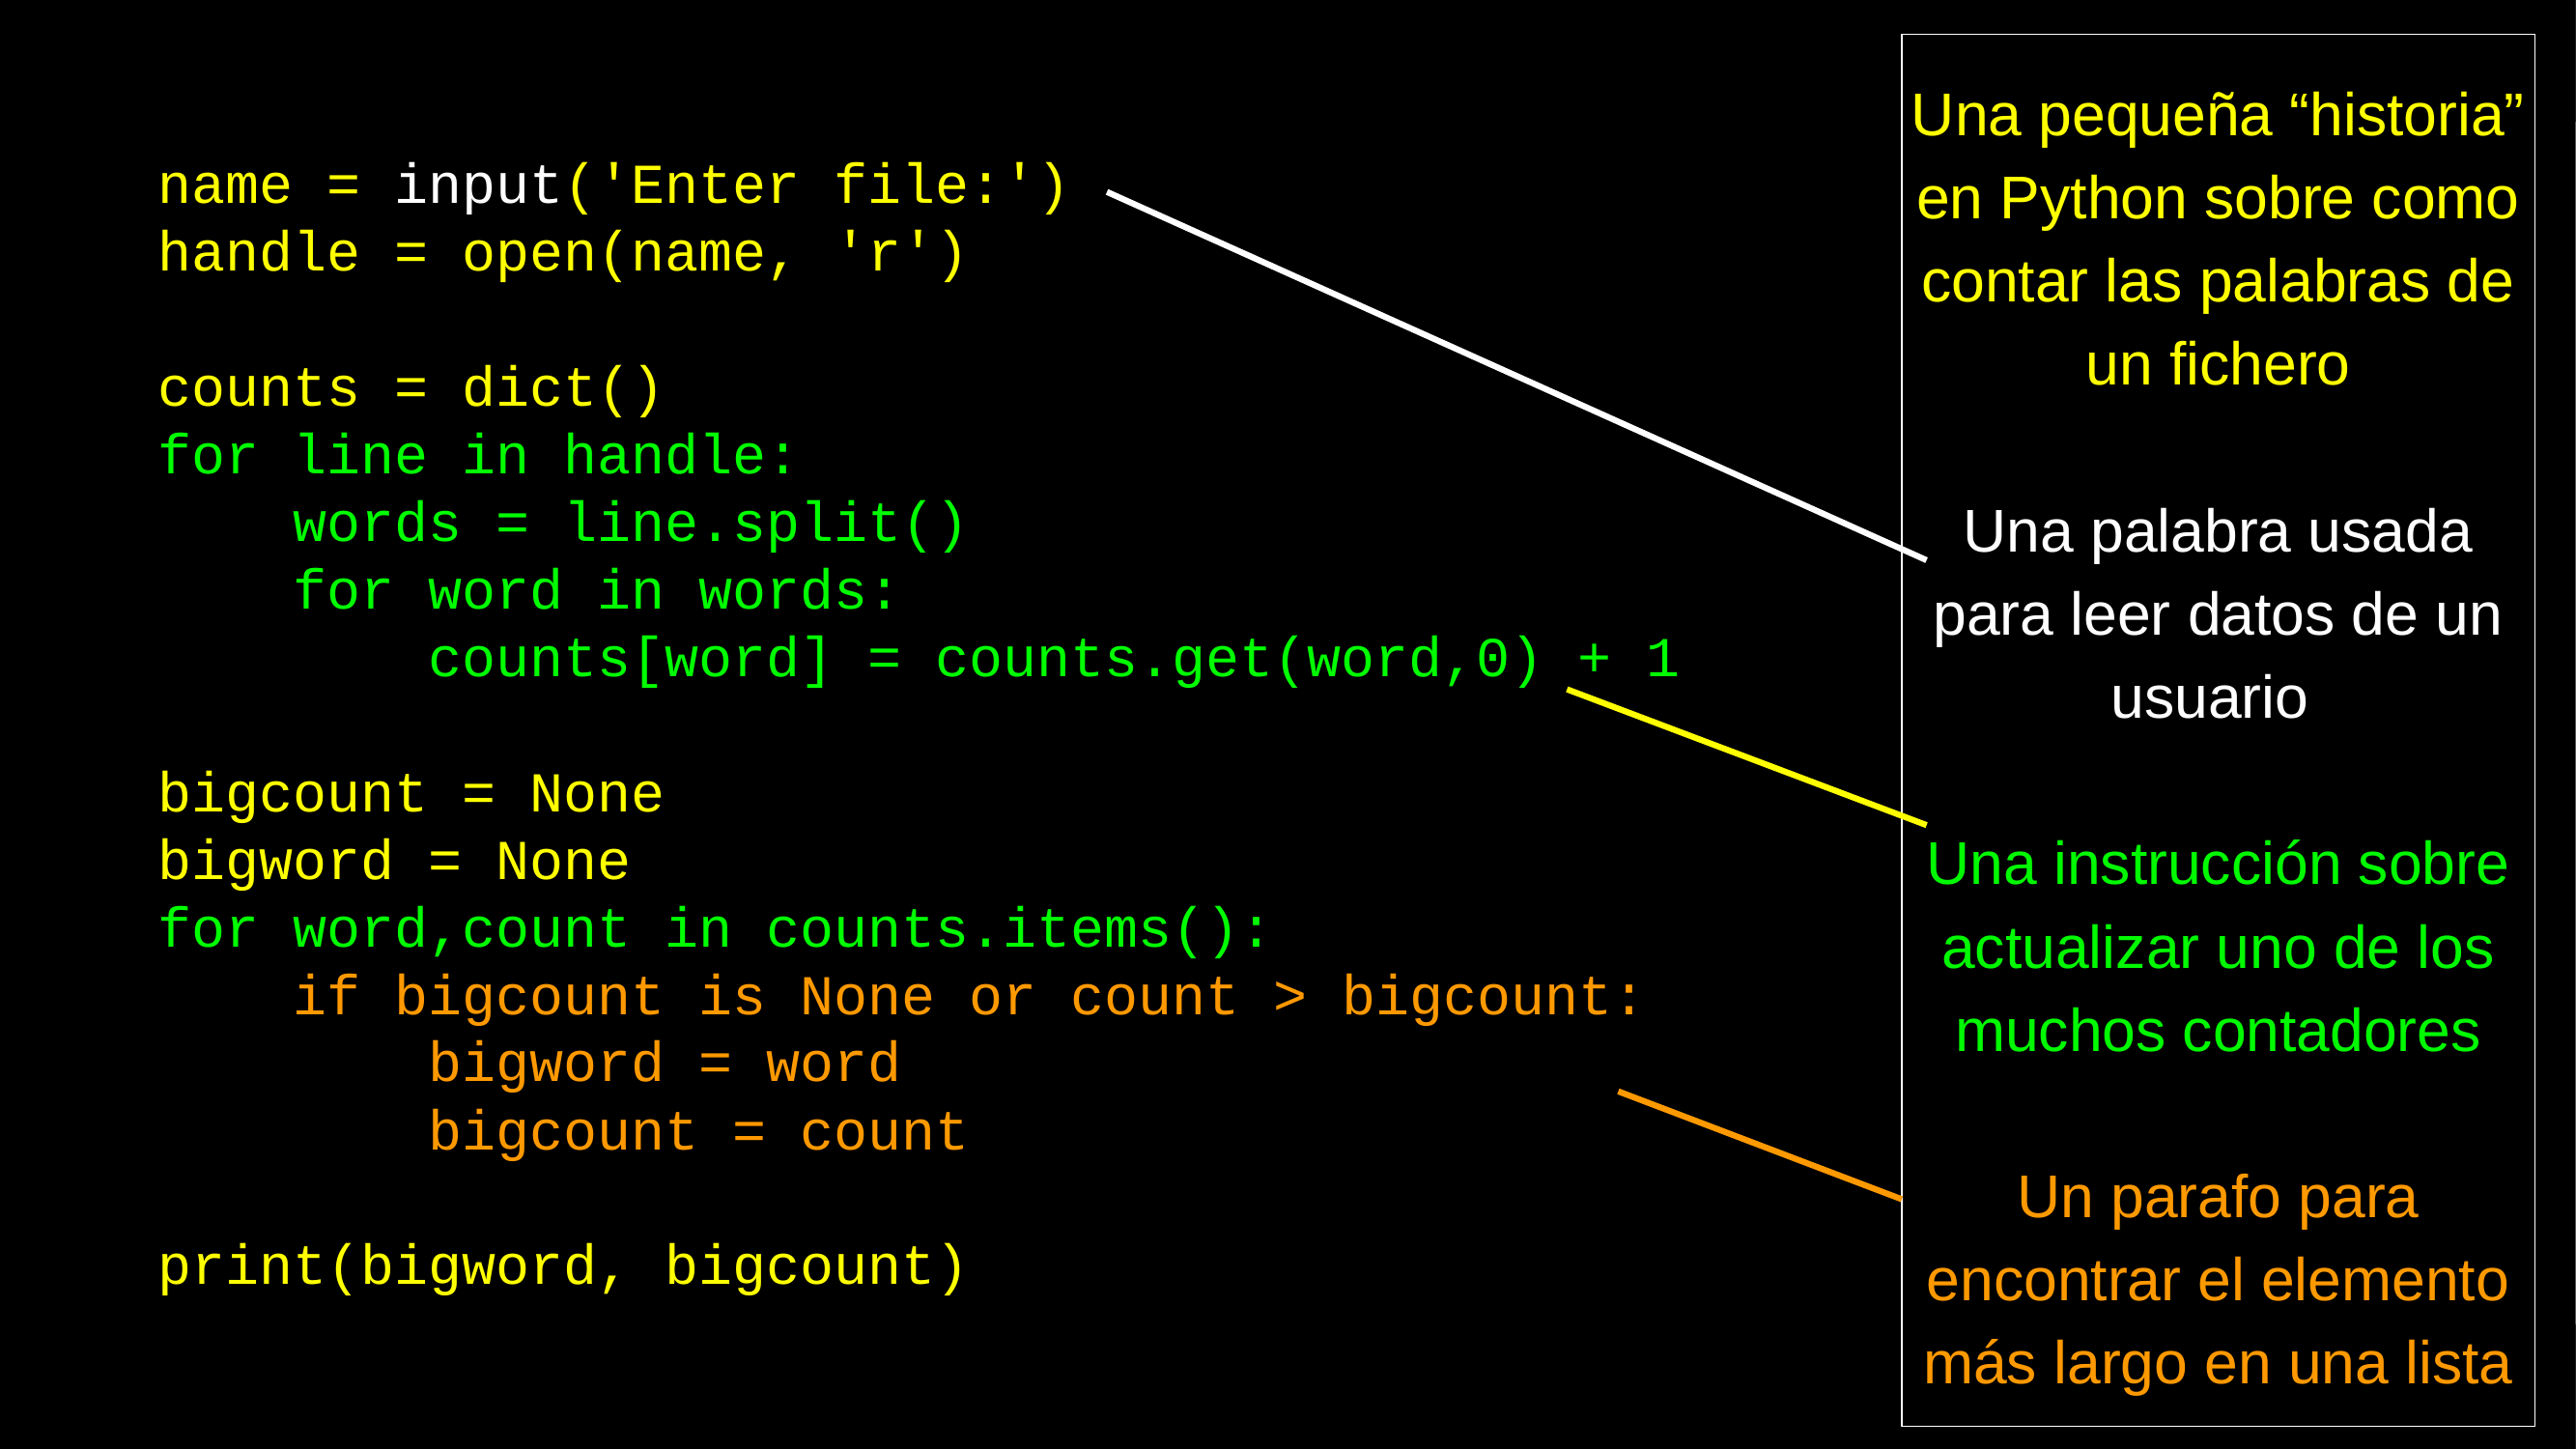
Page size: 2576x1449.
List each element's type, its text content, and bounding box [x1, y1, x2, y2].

text_box Una pequeña “historia” en Python sobre como contar las palabras de un fichero Una palabra usada para leer datos de un usuario Una instrucción sobre actualizar uno de los muchos contadores Un parafo para encontrar el elemento más largo en una lista [1901, 34, 2535, 1427]
text_box name = input('Enter file:') handle = open(name, 'r') counts = dict() for line in handle: words = line.split() for word in words: counts[word] = counts.get(word,0) + 1 bigcount = None bigword = None for word,count in counts.items(): if bigcount is None or count > bigcount: bigword = word bigcount = count print(bigword, bigcount) [157, 123, 1748, 1320]
